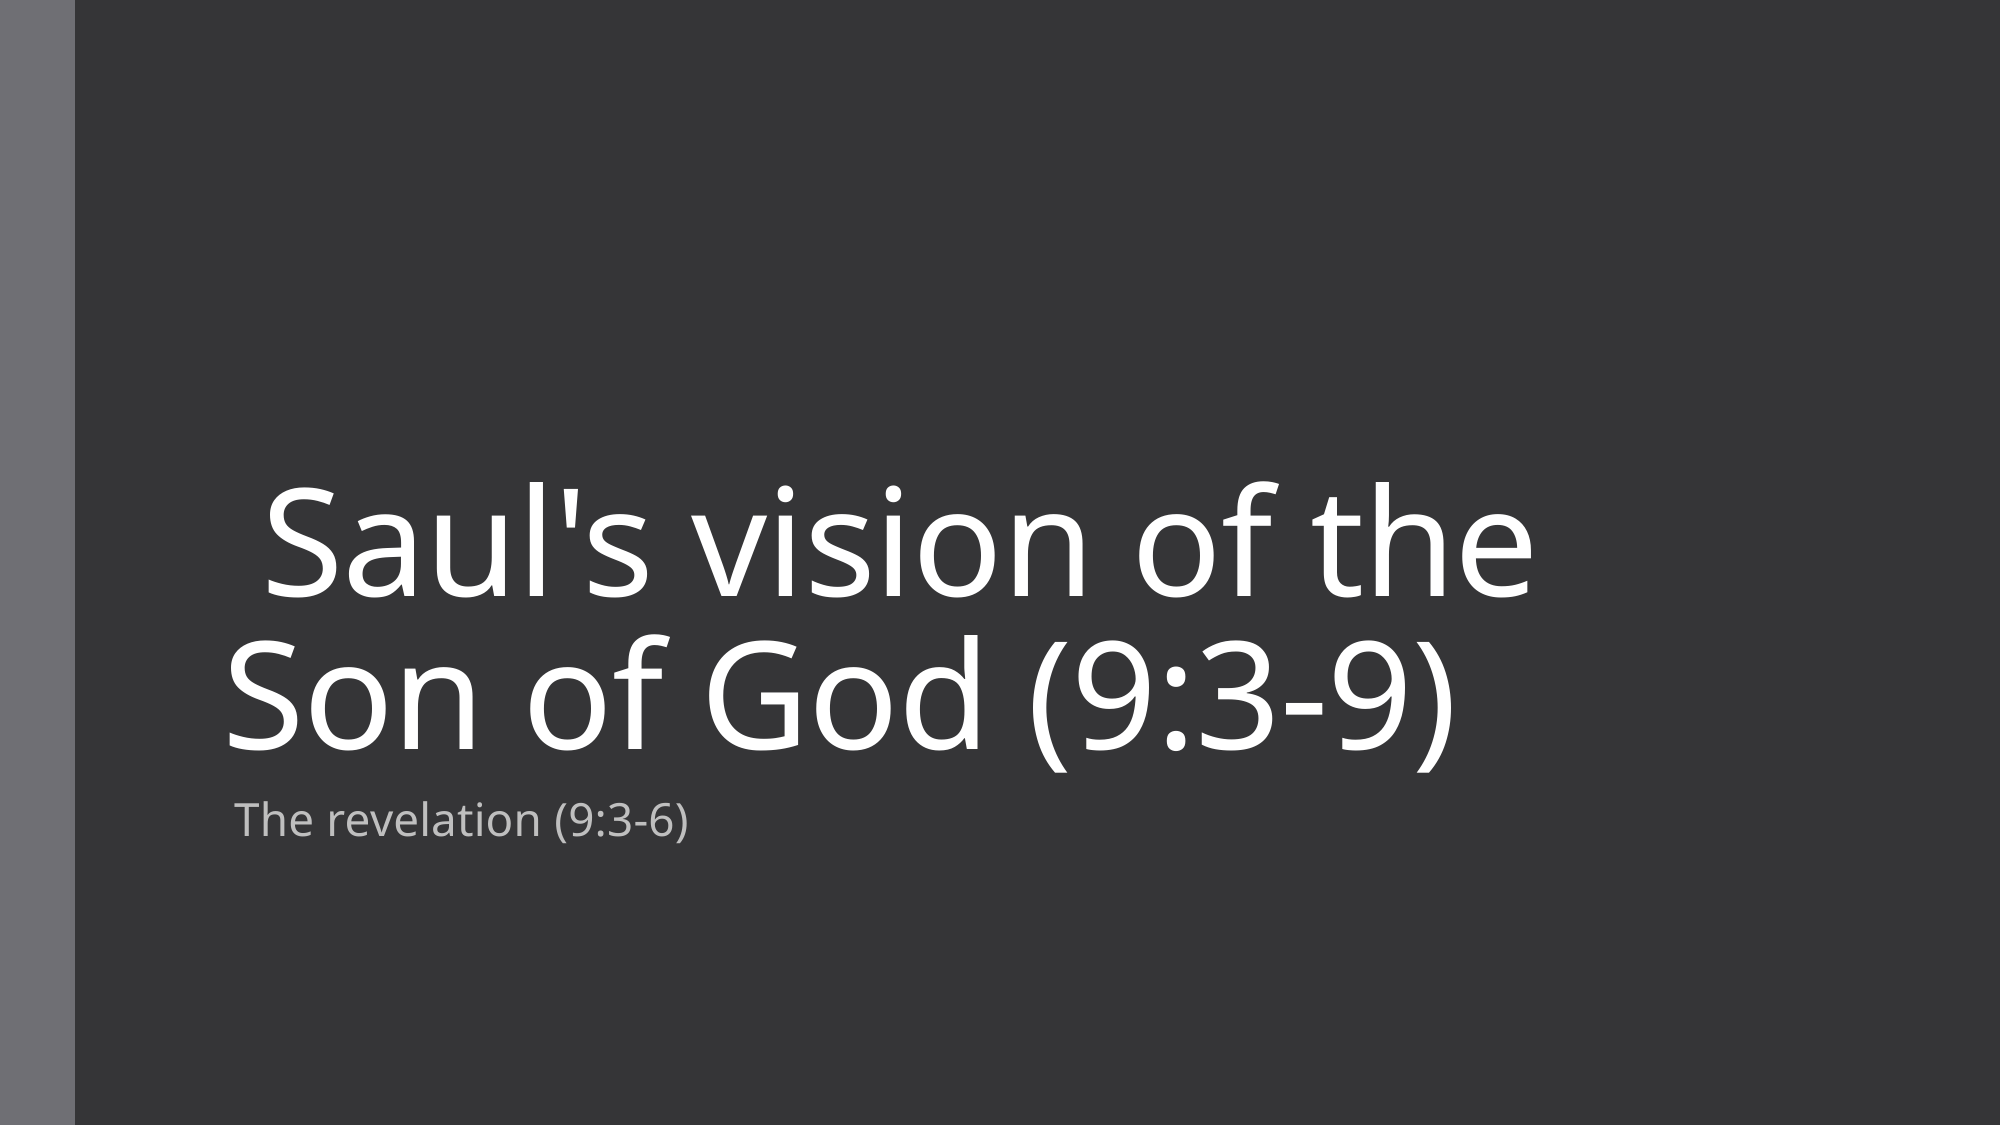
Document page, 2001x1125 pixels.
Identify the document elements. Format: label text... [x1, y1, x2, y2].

title Saul's vision of the Son of God (9:3-9) [206, 124, 1752, 787]
subtitle The revelation (9:3-6) [206, 787, 1752, 1066]
